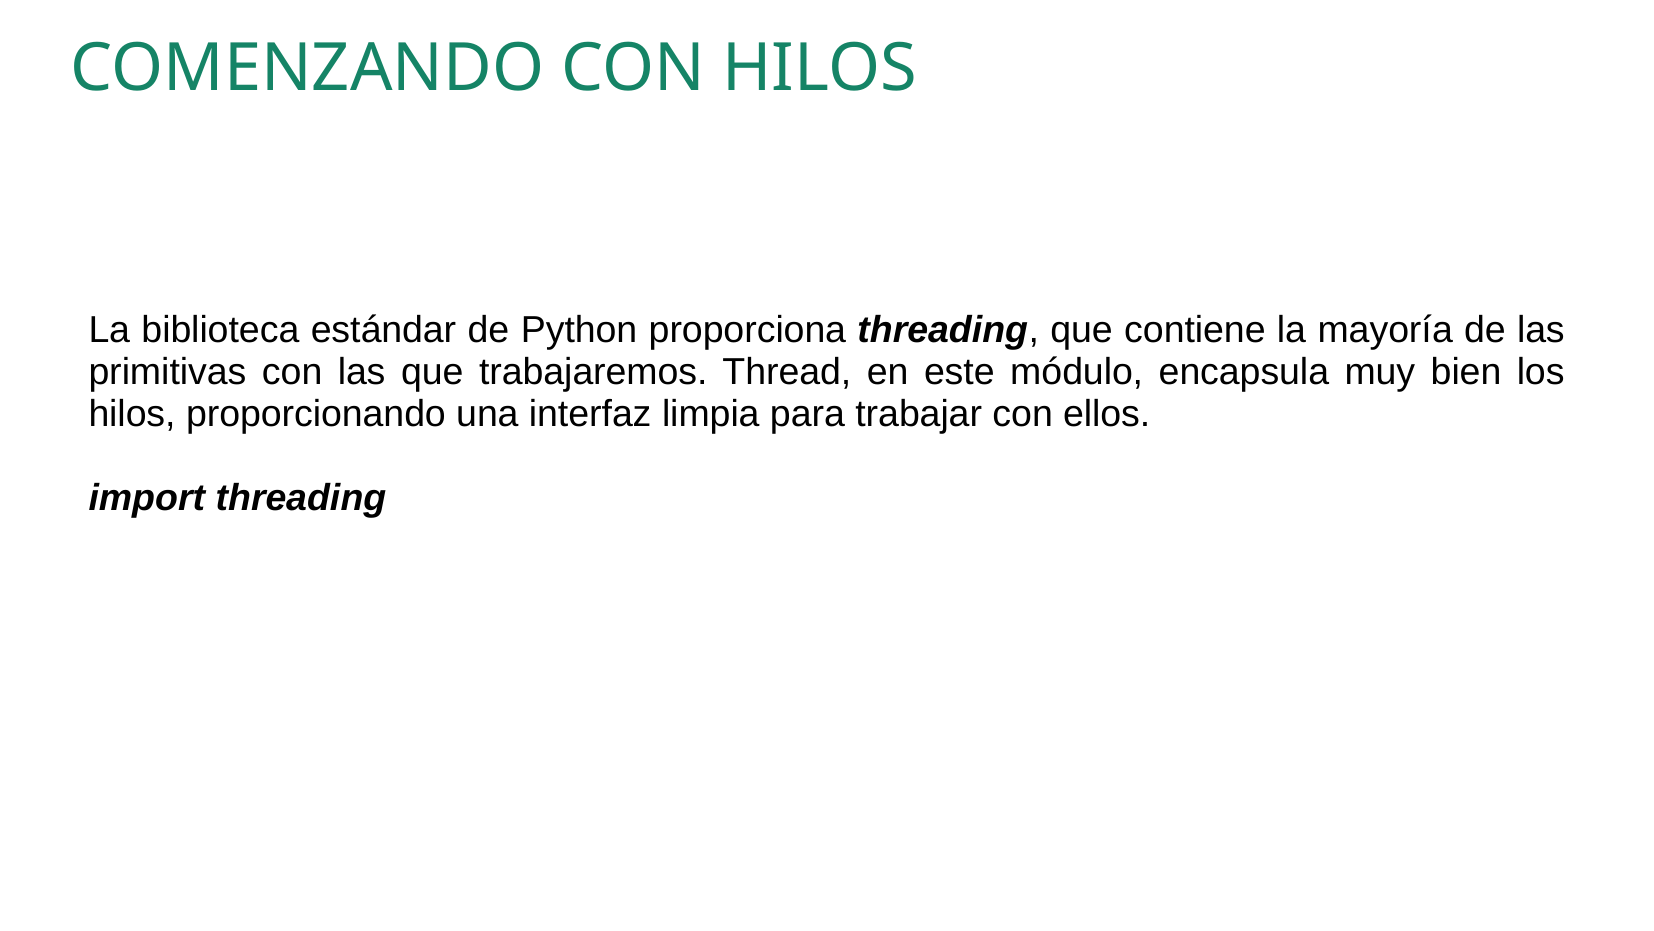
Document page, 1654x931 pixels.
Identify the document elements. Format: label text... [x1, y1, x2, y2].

text_box La biblioteca estándar de Python proporciona threading, que contiene la mayoría de las primitivas con las que trabajaremos. Thread, en este módulo, encapsula muy bien los hilos, proporcionando una interfaz limpia para trabajar con ellos. import threading [73, 301, 1580, 820]
title COMENZANDO CON HILOS [70, 0, 1447, 159]
